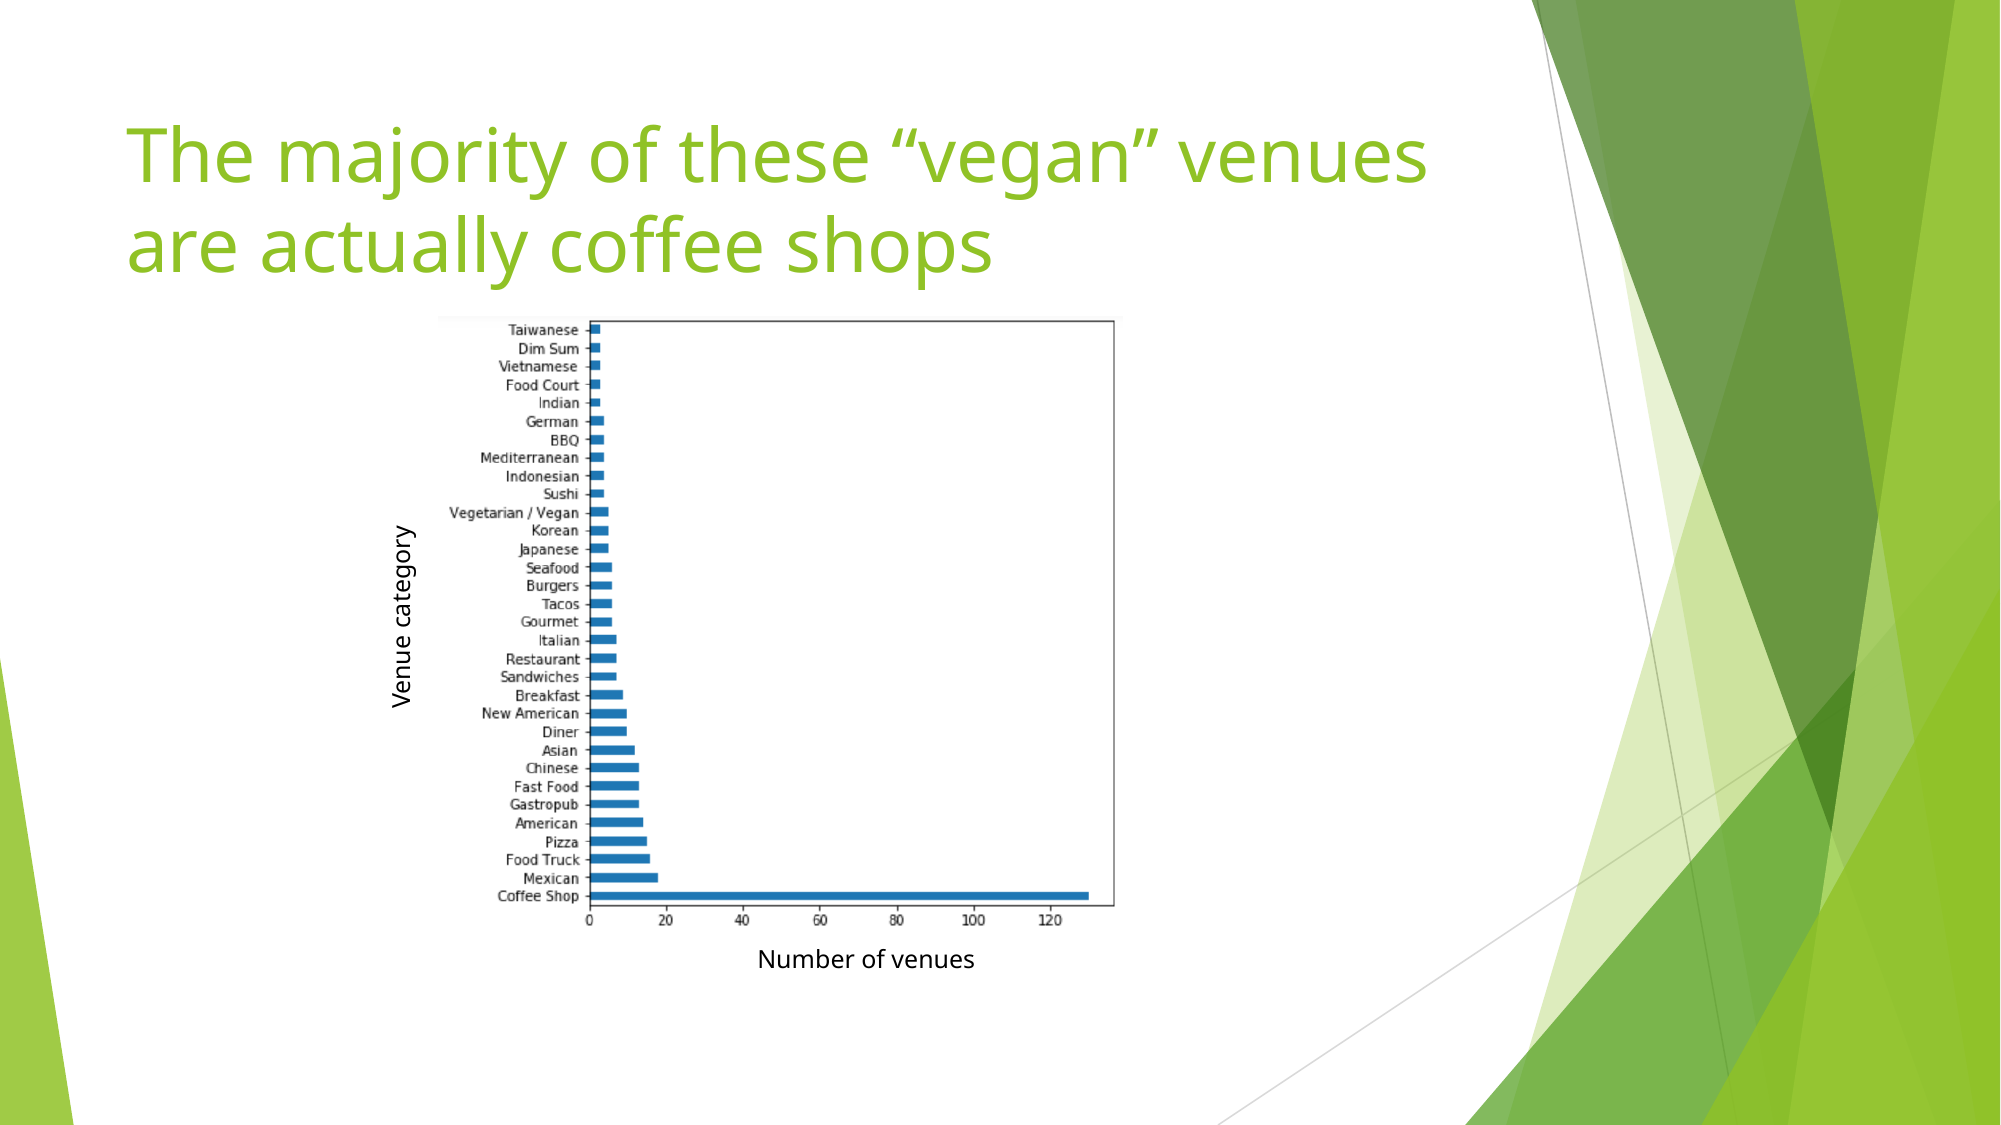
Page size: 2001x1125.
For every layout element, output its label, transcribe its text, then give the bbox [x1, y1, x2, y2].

title The majority of these “vegan” venues are actually coffee shops [111, 99, 1522, 317]
text_box Number of venues [742, 936, 977, 982]
picture [438, 316, 1123, 936]
text_box Venue category [377, 520, 423, 724]
